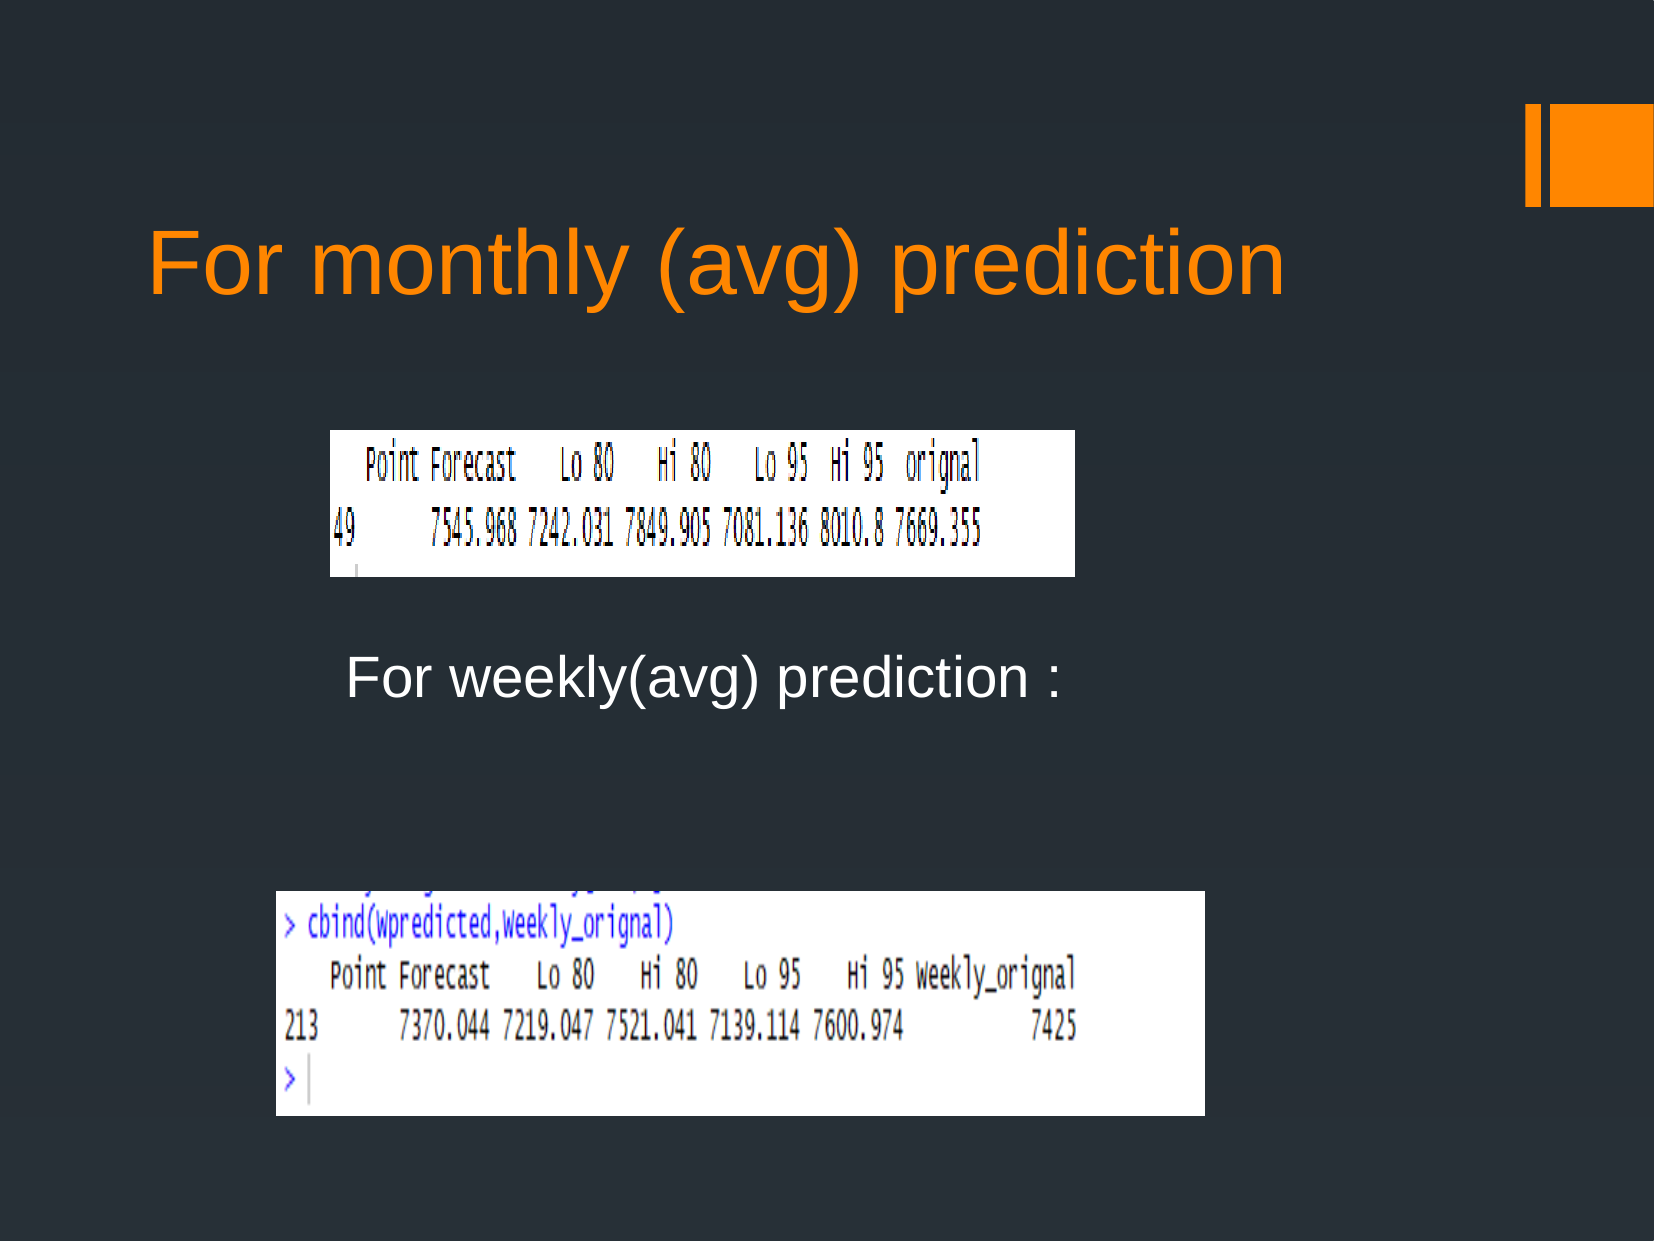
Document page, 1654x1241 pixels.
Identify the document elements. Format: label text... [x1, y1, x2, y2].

text_box For weekly(avg) prediction : [330, 631, 1099, 764]
picture [276, 891, 1205, 1116]
picture [330, 431, 1075, 577]
title For monthly (avg) prediction [129, 112, 1453, 321]
